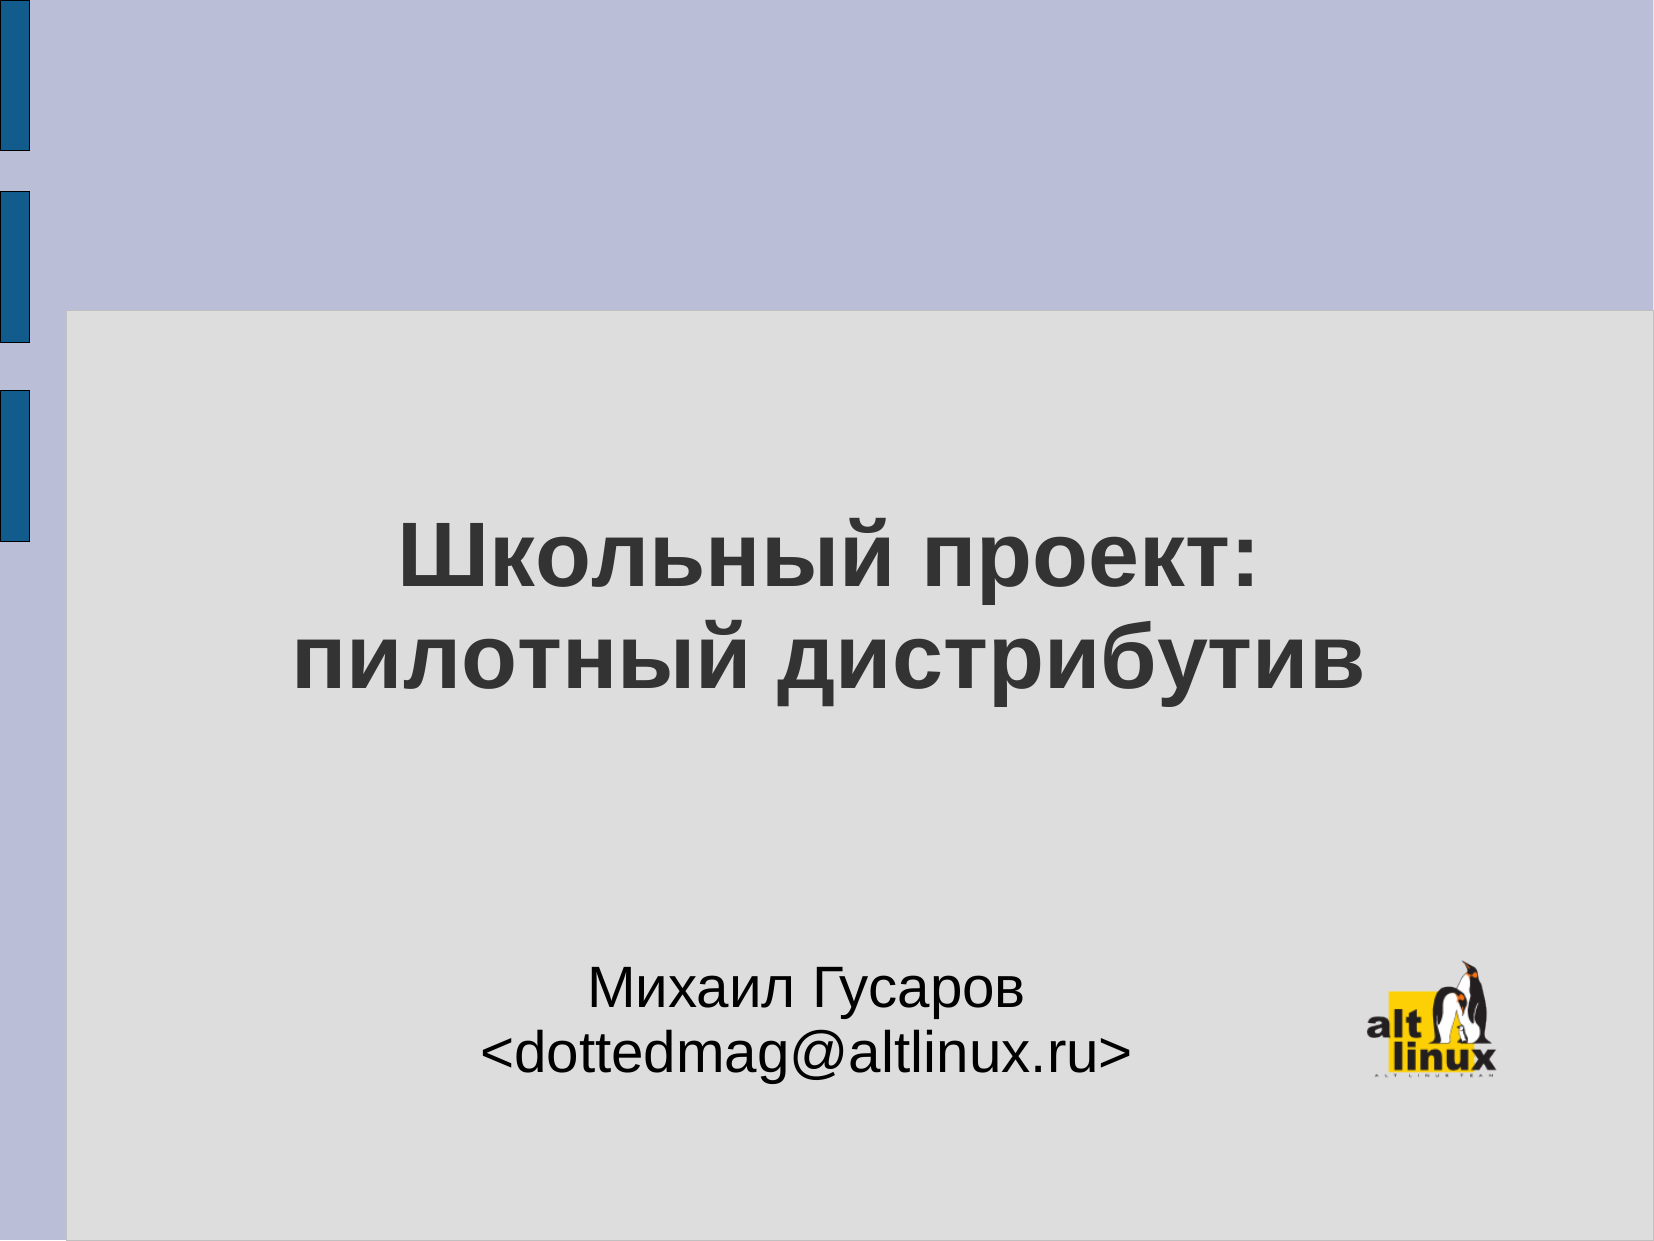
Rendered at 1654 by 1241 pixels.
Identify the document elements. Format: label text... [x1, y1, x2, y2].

title Школьный проект: пилотный дистрибутив [123, 501, 1536, 710]
text_box Михаил Гусаров <dottedmag@altlinux.ru> [465, 947, 1149, 1093]
picture [1358, 944, 1506, 1093]
